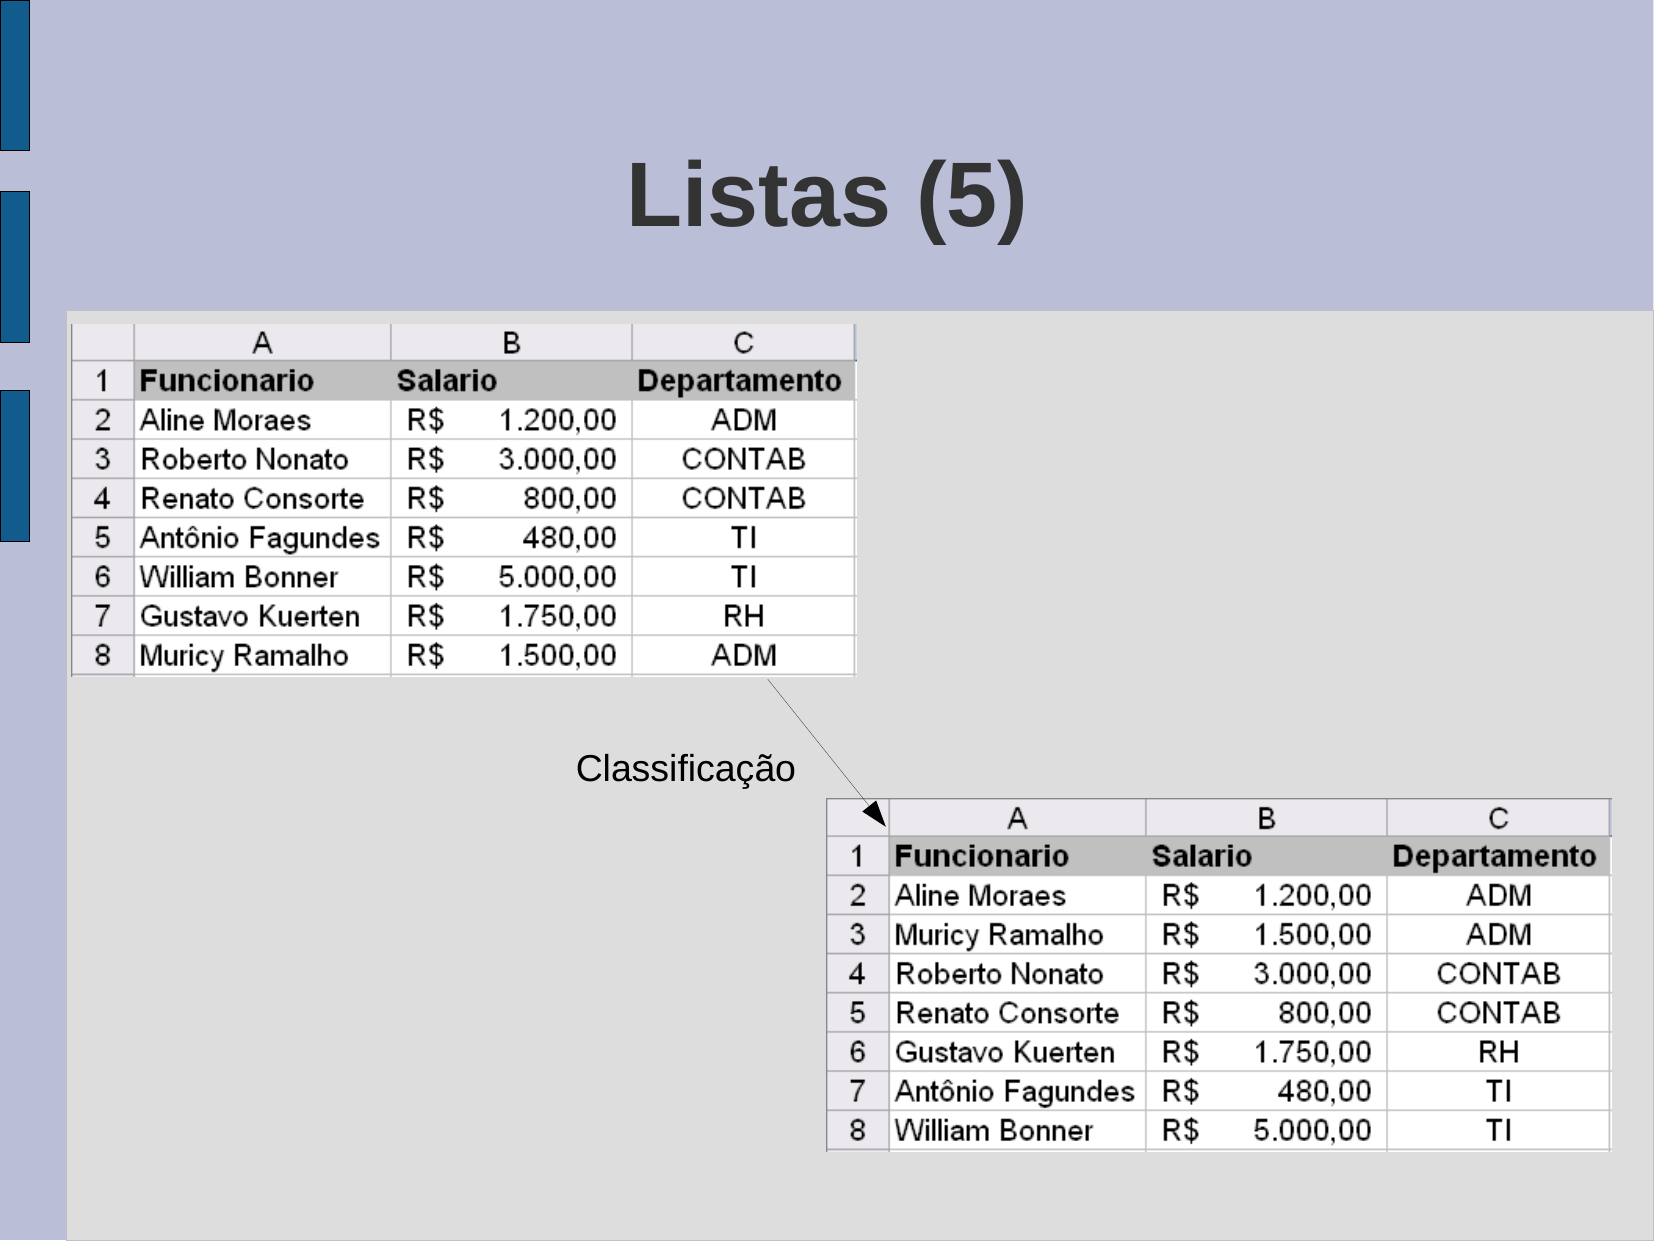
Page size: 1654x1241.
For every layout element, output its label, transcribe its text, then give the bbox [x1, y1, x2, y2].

picture [826, 798, 1612, 1152]
picture [71, 324, 857, 677]
text_box Classificação [561, 740, 827, 798]
title Listas (5) [121, 98, 1534, 291]
